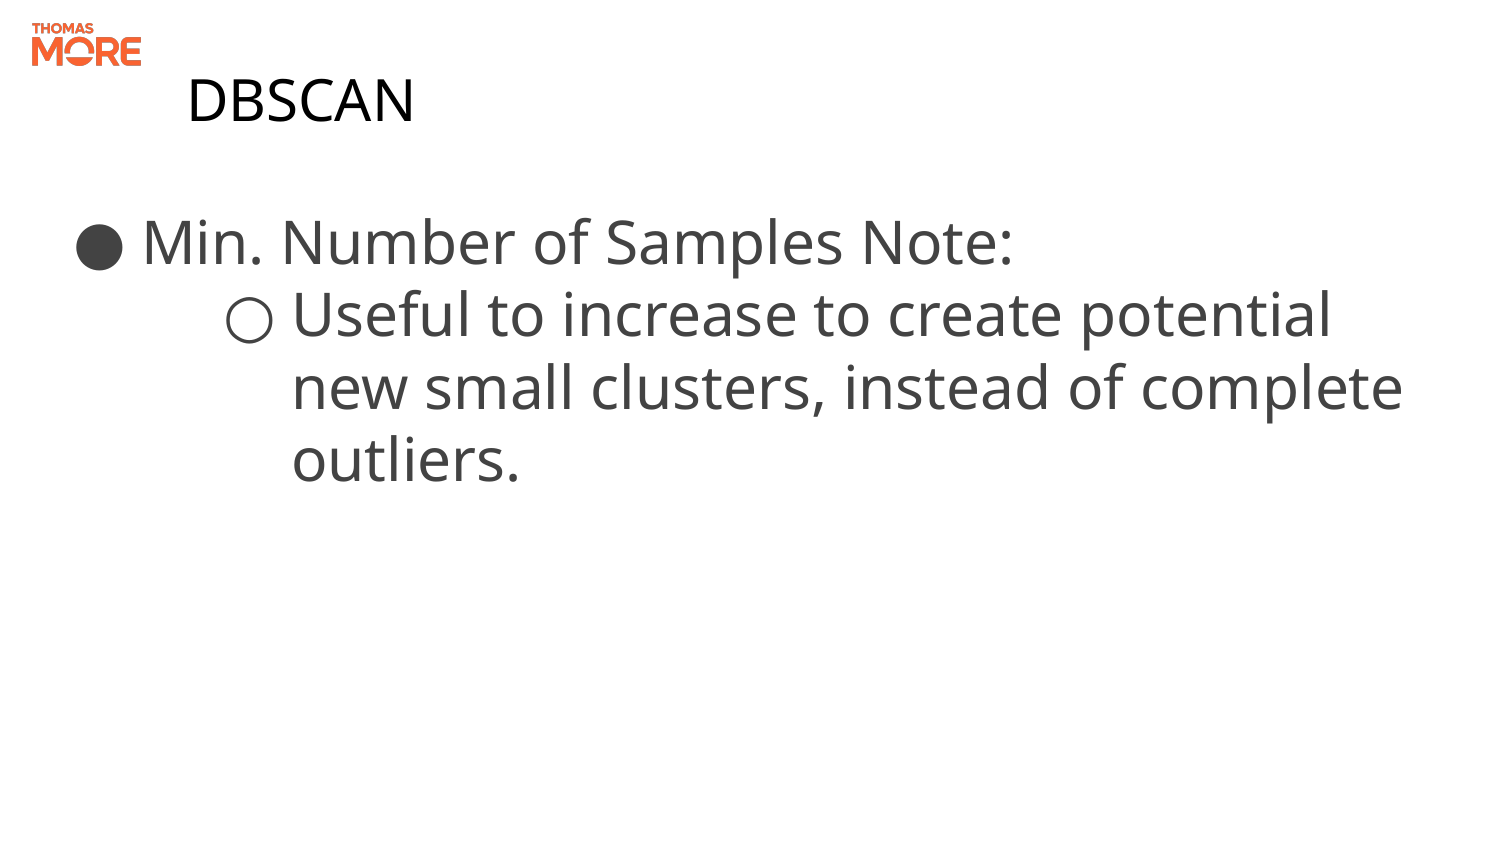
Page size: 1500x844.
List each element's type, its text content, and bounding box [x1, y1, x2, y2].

picture [22, 13, 151, 76]
list Min. Number of Samples Note: Useful to increase to create potential new small clusters, instead of complete outliers. [51, 189, 1476, 750]
title DBSCAN [171, 48, 1449, 143]
